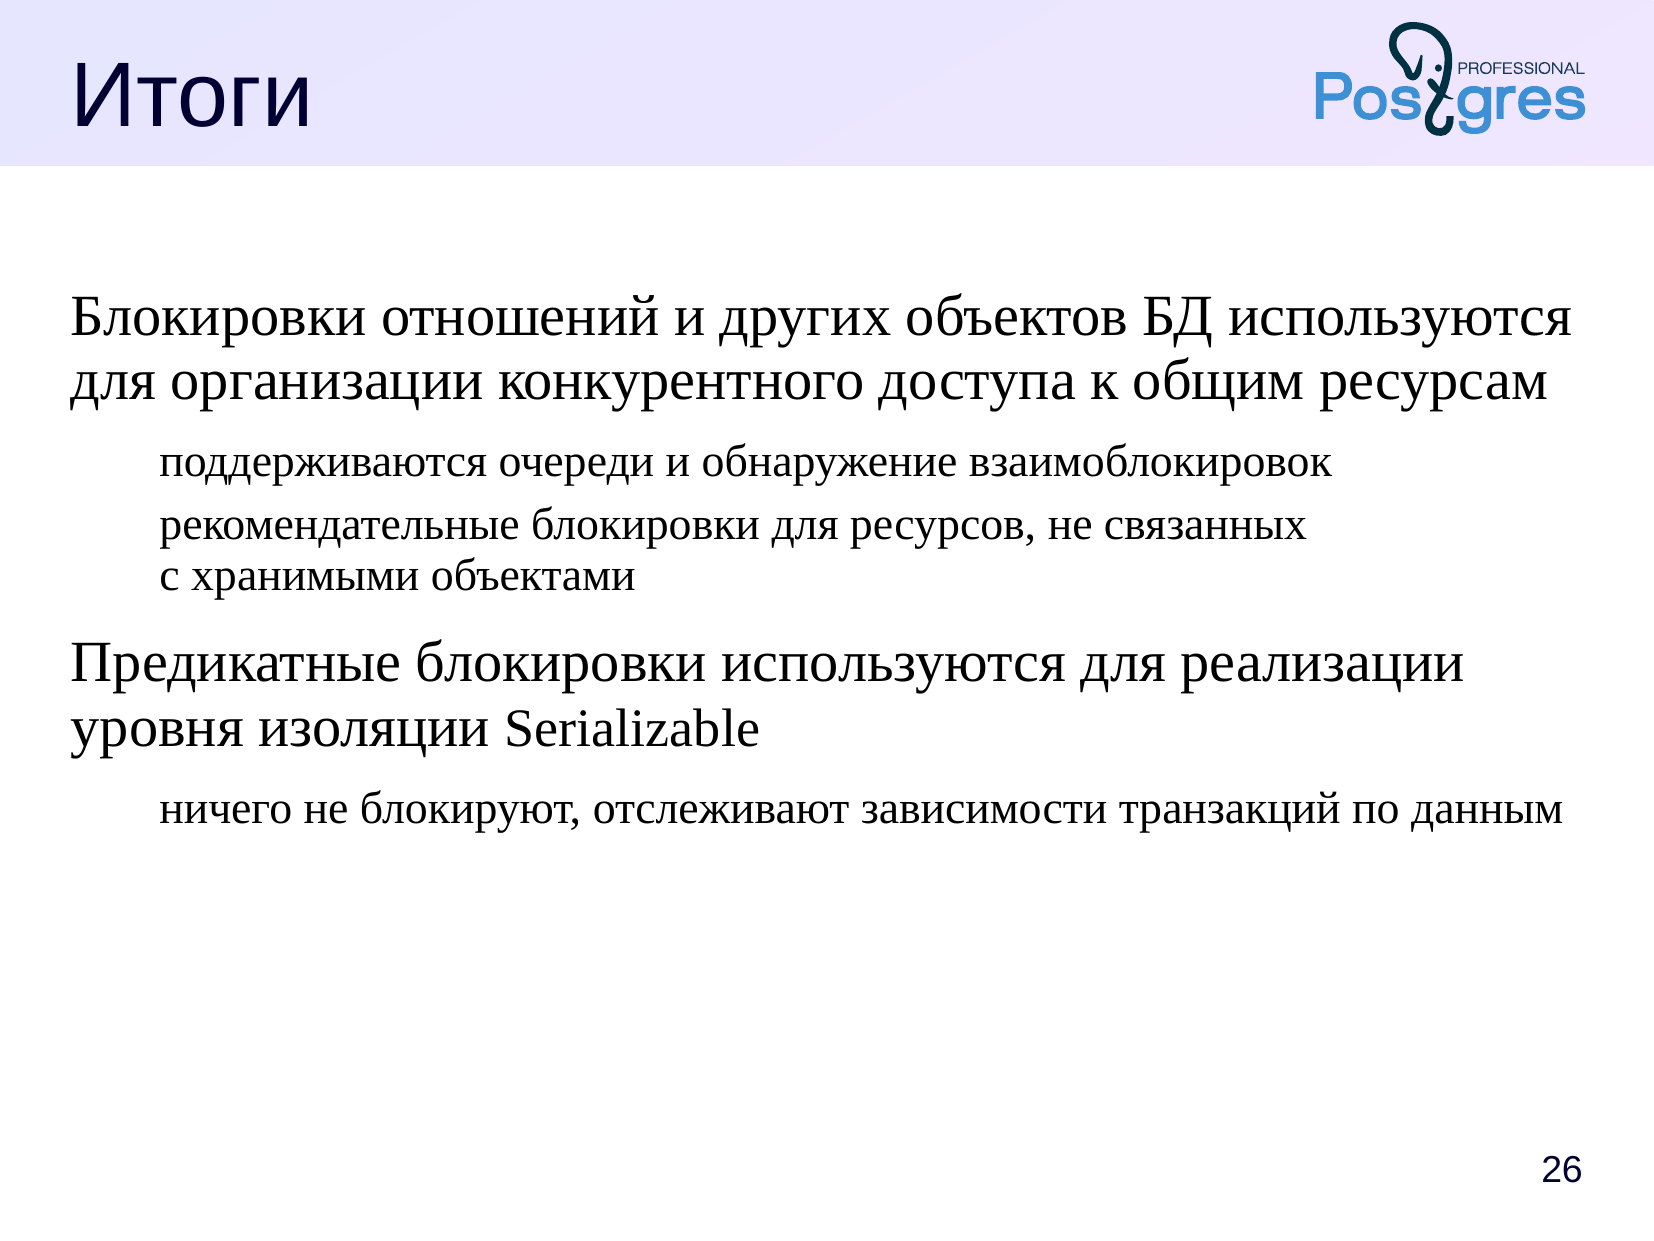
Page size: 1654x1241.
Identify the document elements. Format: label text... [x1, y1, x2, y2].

list Блокировки отношений и других объектов БД используются для организации конкурентного доступа к общим ресурсам поддерживаются очереди и обнаружение взаимоблокировок рекомендательные блокировки для ресурсов, не связанных с хранимыми объектами Предикатные блокировки используются для реализации уровня изоляции Serializable ничего не блокируют, отслеживают зависимости транзакций по данным [70, 283, 1583, 1134]
title Итоги [70, 43, 1241, 147]
